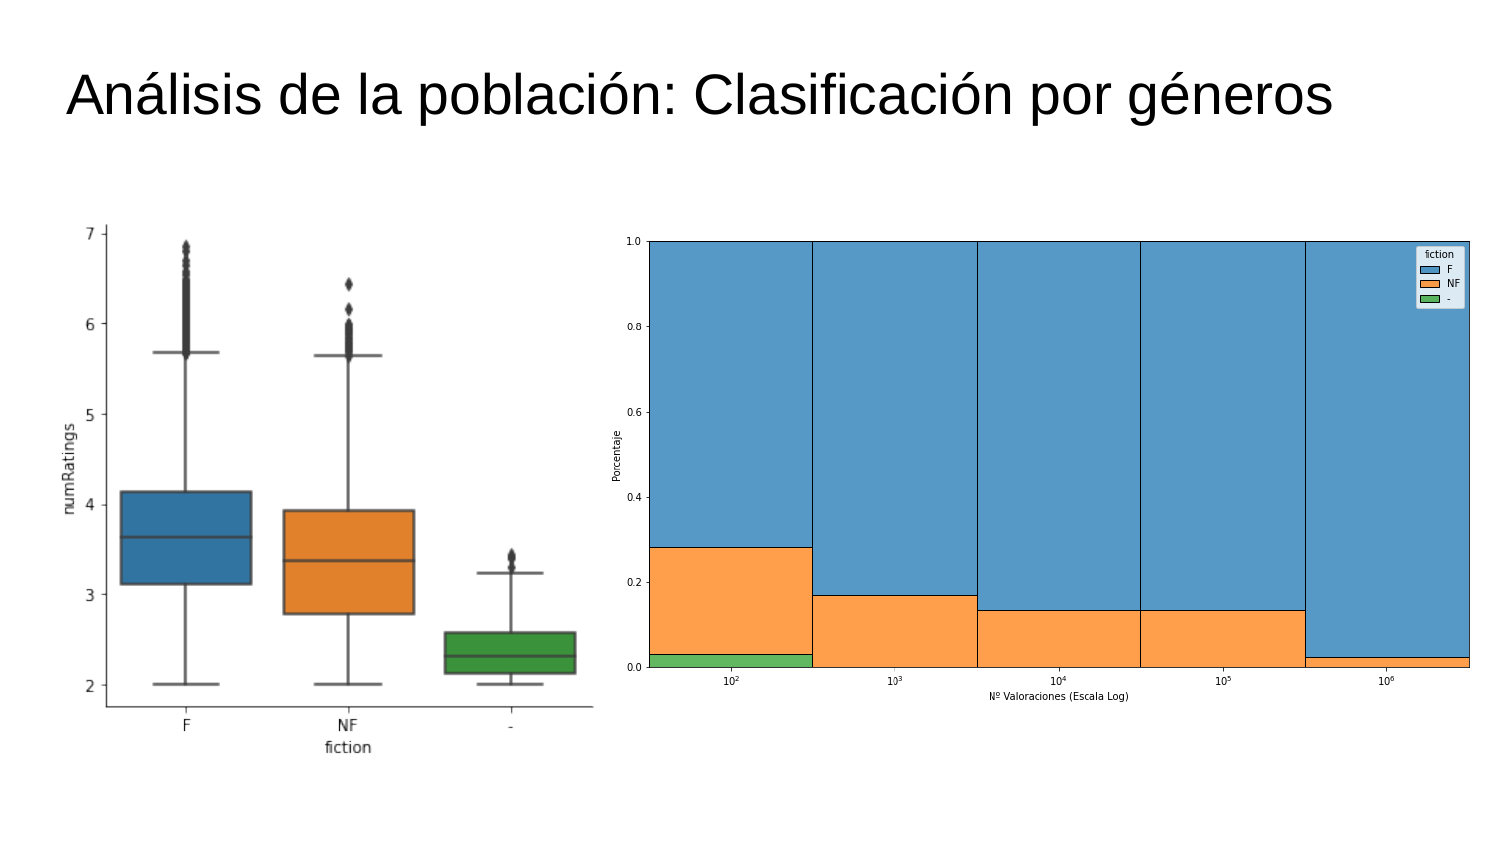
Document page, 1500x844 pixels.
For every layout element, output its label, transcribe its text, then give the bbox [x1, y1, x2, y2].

picture [605, 230, 1475, 708]
picture [51, 215, 602, 766]
title Análisis de la población: Clasificación por géneros [51, 48, 1449, 142]
